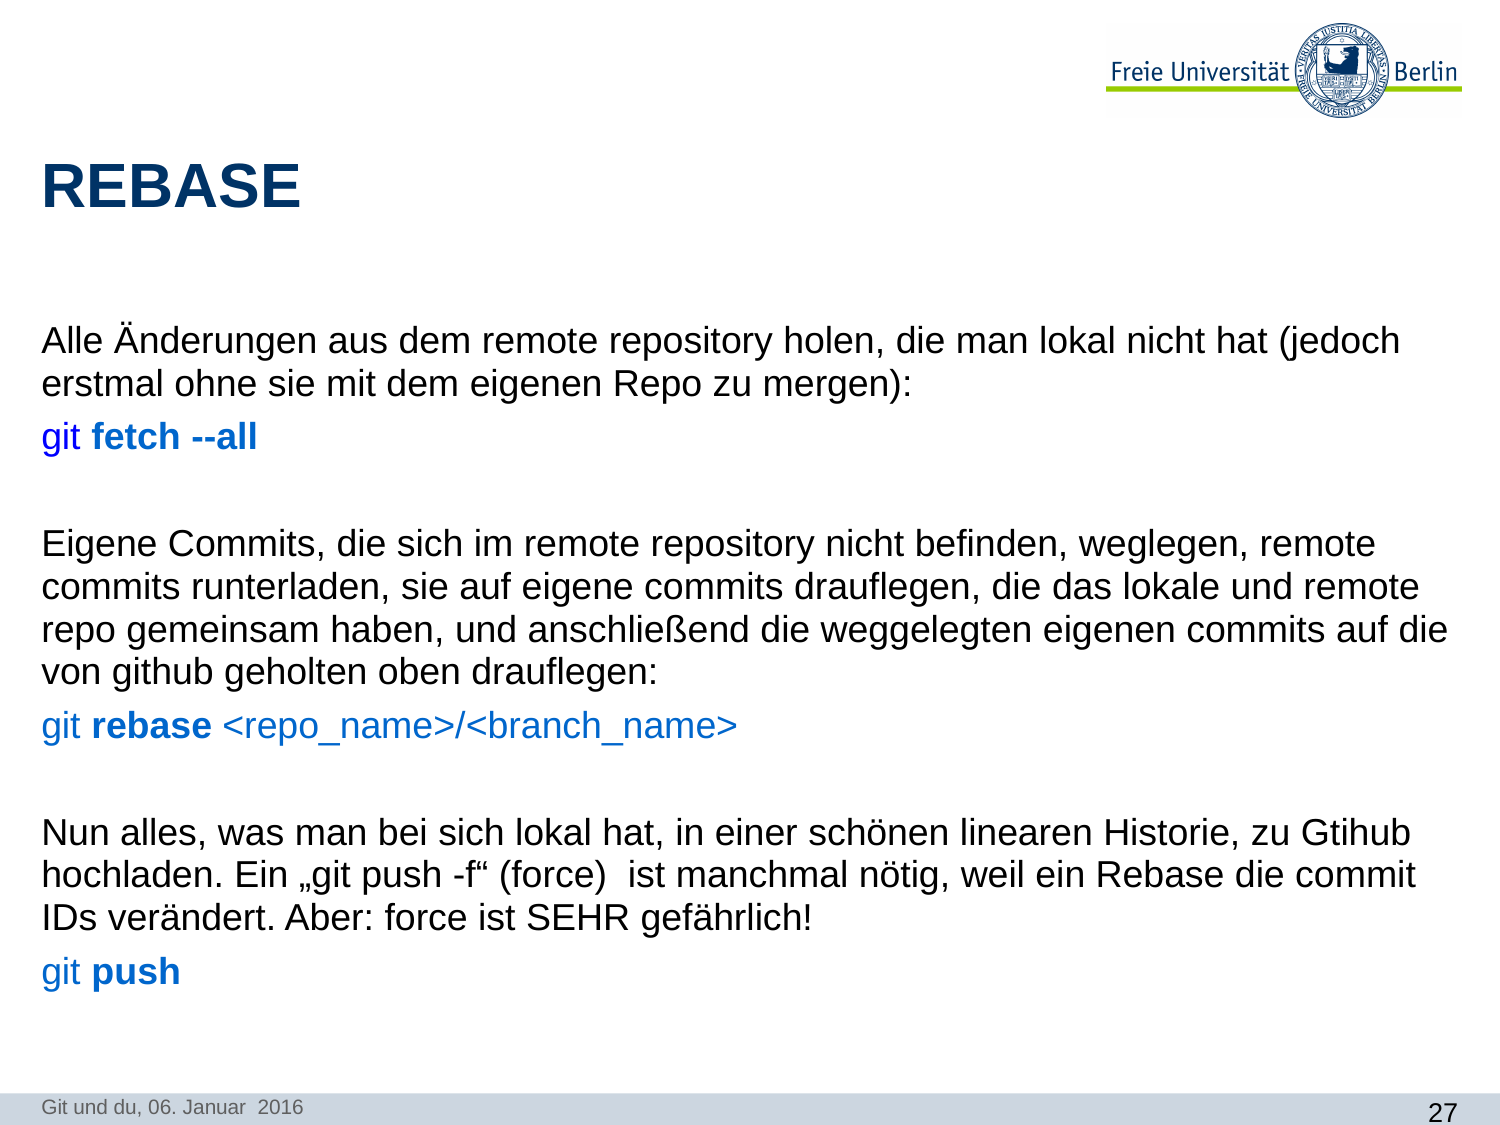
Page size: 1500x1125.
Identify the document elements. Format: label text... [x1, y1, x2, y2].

title REBASE [41, 150, 1460, 221]
list Alle Änderungen aus dem remote repository holen, die man lokal nicht hat (jedoch erstmal ohne sie mit dem eigenen Repo zu mergen): git fetch --all Eigene Commits, die sich im remote repository nicht befinden, weglegen, remote commits runterladen, sie auf eigene commits drauflegen, die das lokale und remote repo gemeinsam haben, und anschließend die weggelegten eigenen commits auf die von github geholten oben drauflegen: git rebase <repo_name>/<branch_name> Nun alles, was man bei sich lokal hat, in einer schönen linearen Historie, zu Gtihub hochladen. Ein „git push -f“ (force) ist manchmal nötig, weil ein Rebase die commit IDs verändert. Aber: force ist SEHR gefährlich! git push [41, 265, 1460, 1064]
picture [1106, 23, 1462, 118]
